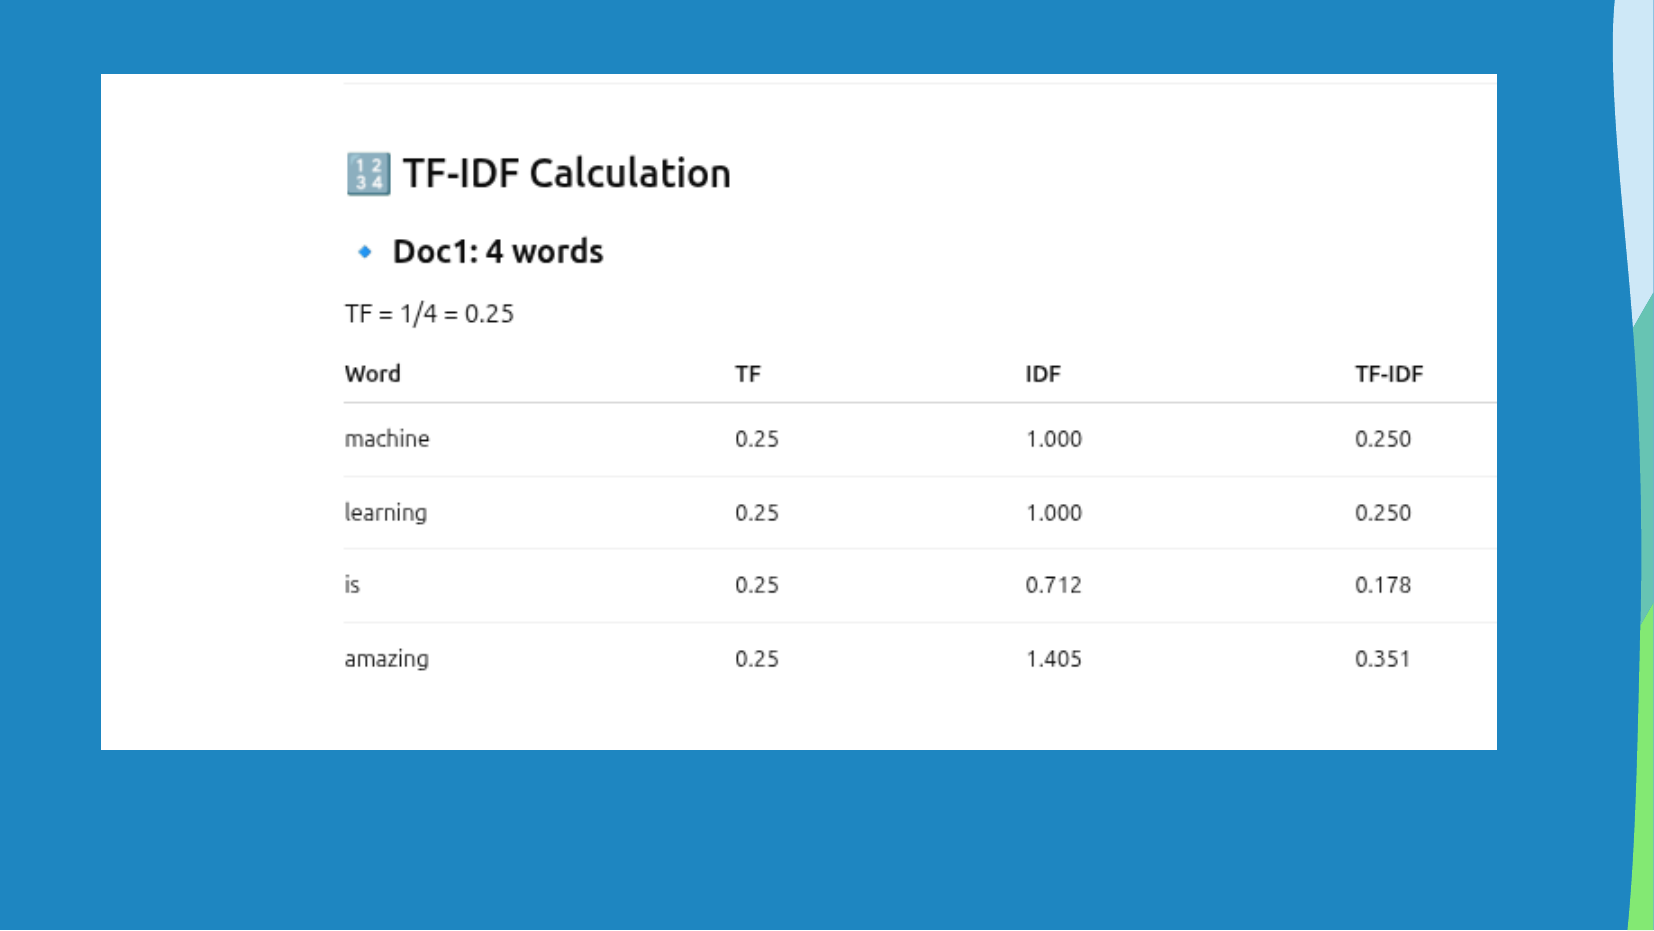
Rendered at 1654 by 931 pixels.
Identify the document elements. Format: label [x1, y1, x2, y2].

picture [101, 74, 1497, 751]
